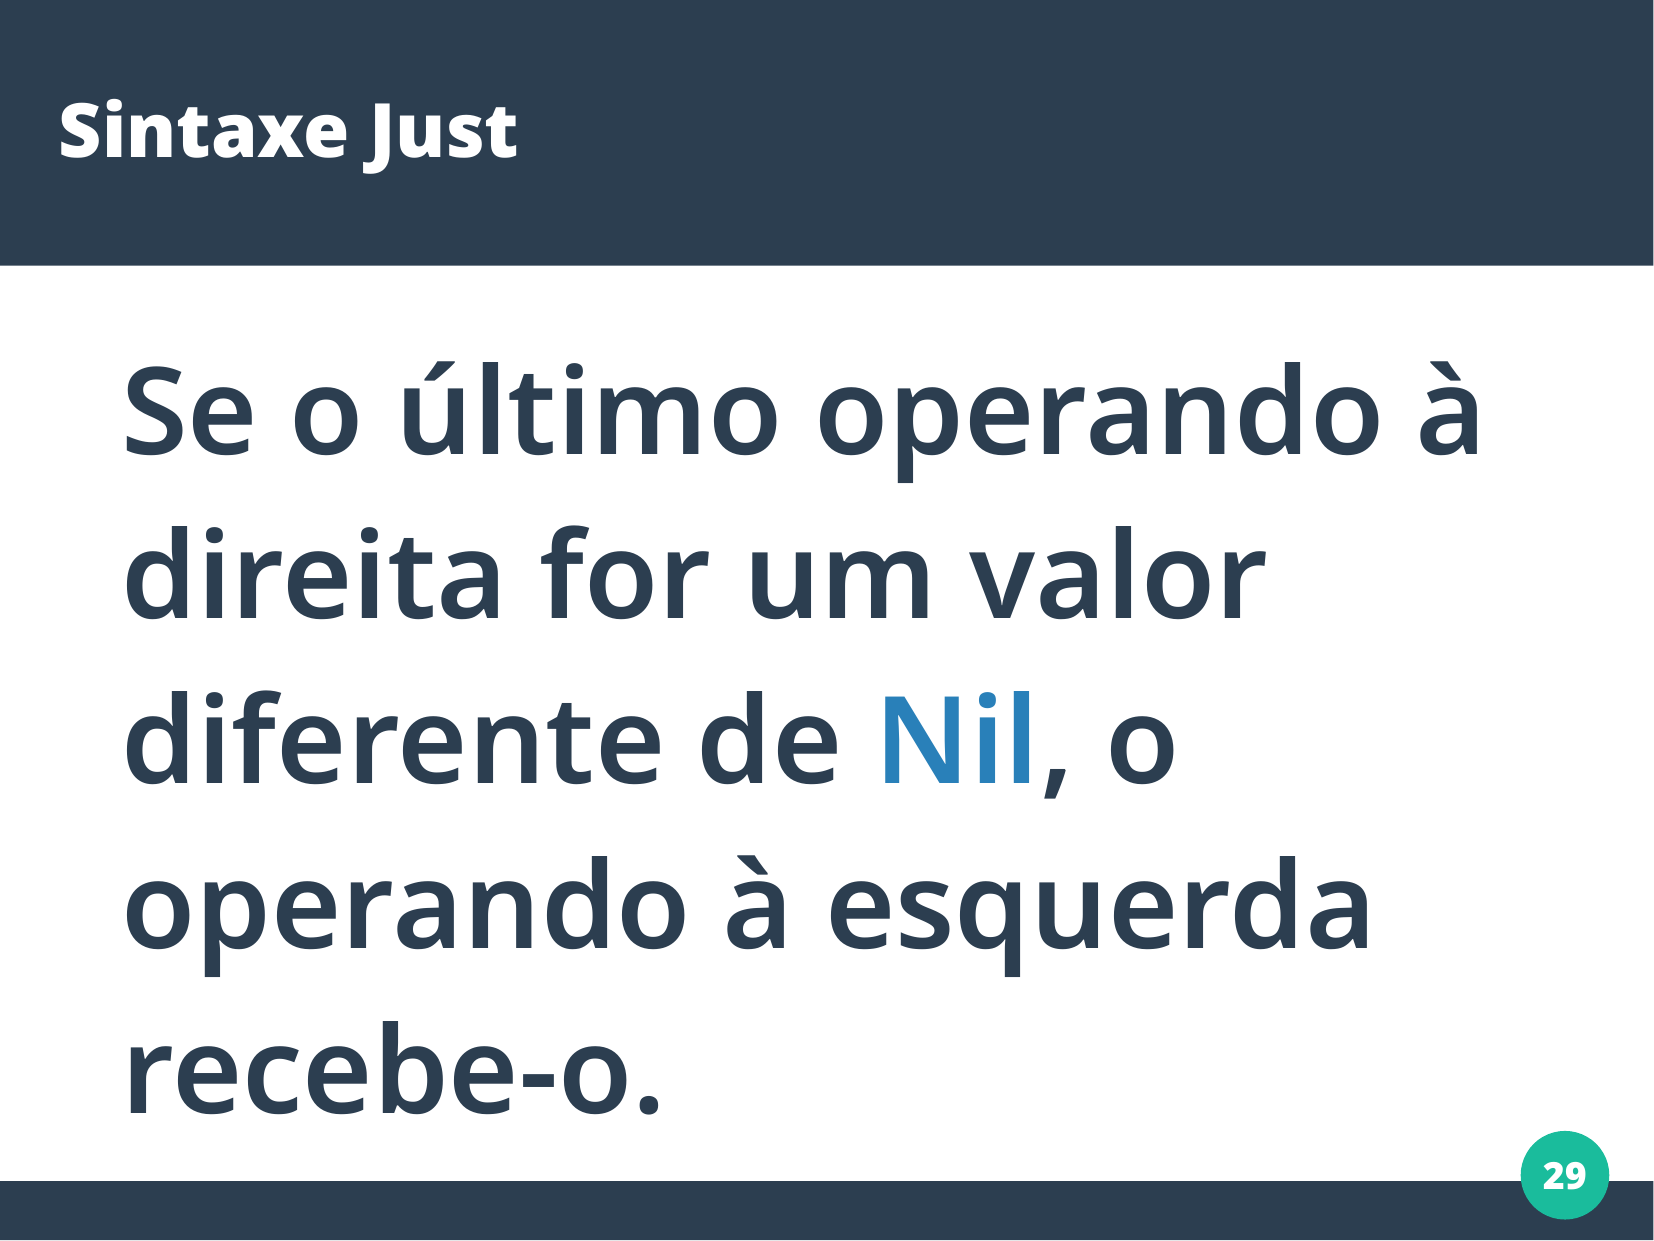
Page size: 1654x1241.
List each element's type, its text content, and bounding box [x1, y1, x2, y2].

list Se o último operando à direita for um valor diferente de Nil, o operando à esquerda recebe-o. [59, 324, 1595, 1152]
title Sintaxe Just [59, 49, 1595, 207]
